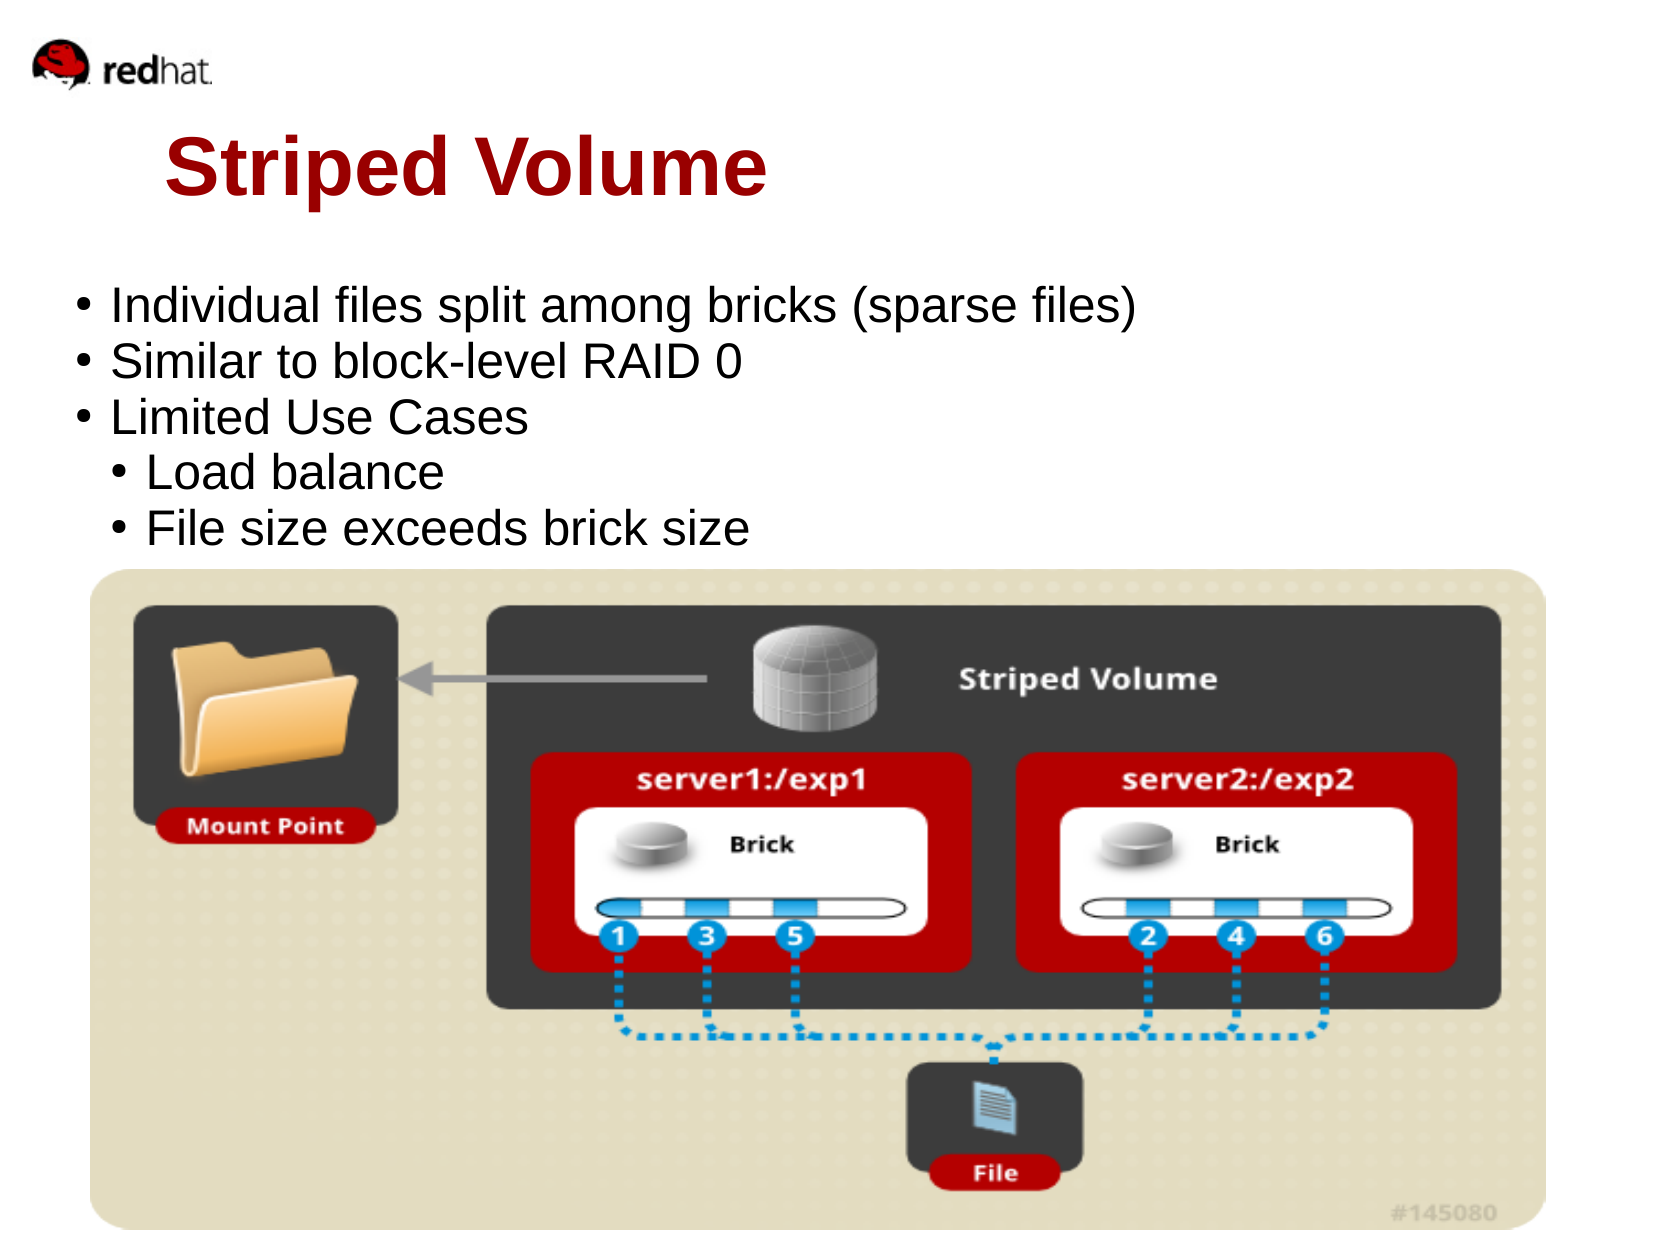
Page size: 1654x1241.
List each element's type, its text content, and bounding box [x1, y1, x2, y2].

text_box Striped Volume [150, 112, 1313, 226]
text_box Individual files split among bricks (sparse files) Similar to block-level RAID 0 Limited Use Cases Load balance File size exceeds brick size [60, 270, 1576, 706]
picture [90, 569, 1546, 1231]
picture [31, 37, 212, 98]
